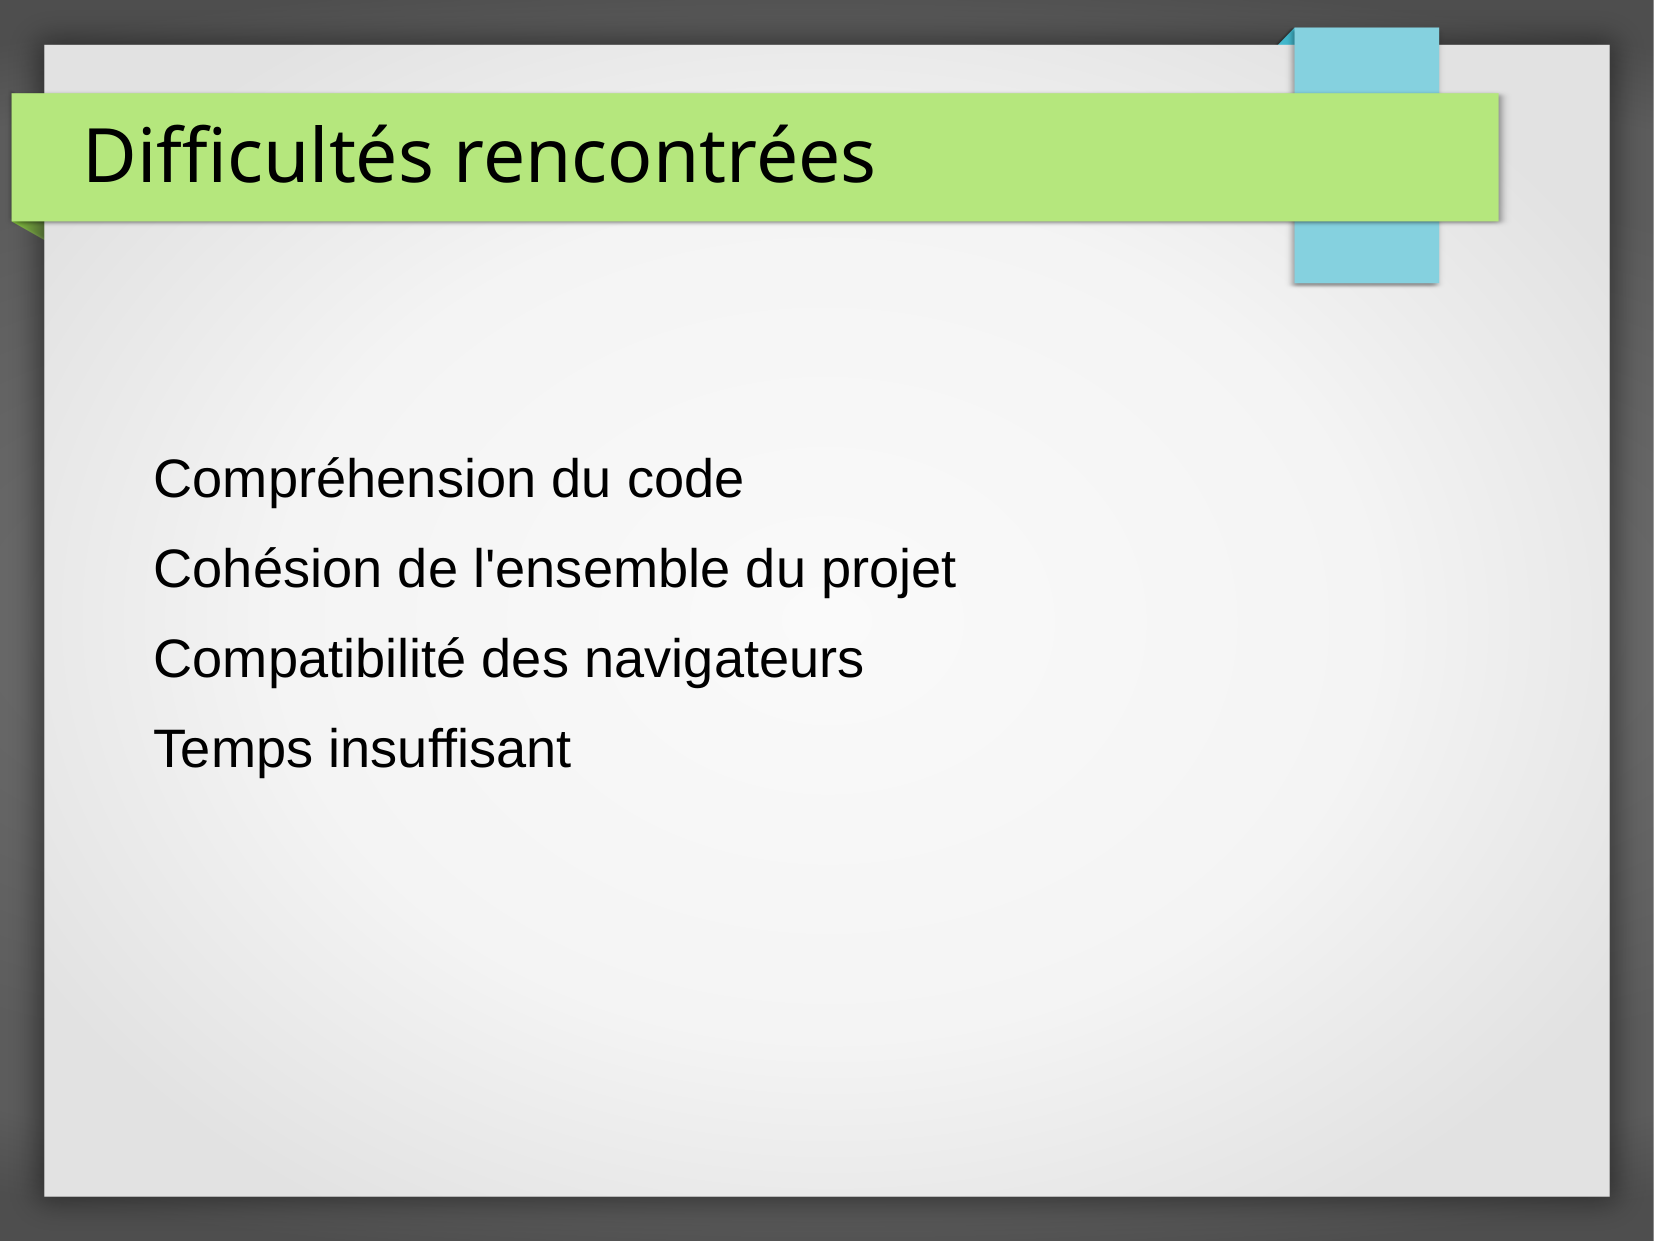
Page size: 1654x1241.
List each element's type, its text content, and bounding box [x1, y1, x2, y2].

list Compréhension du code Cohésion de l'ensemble du projet Compatibilité des navigateurs Temps insuffisant [82, 448, 1571, 1015]
title Difficultés rencontrées [82, 94, 1264, 213]
picture [0, 0, 1654, 1241]
